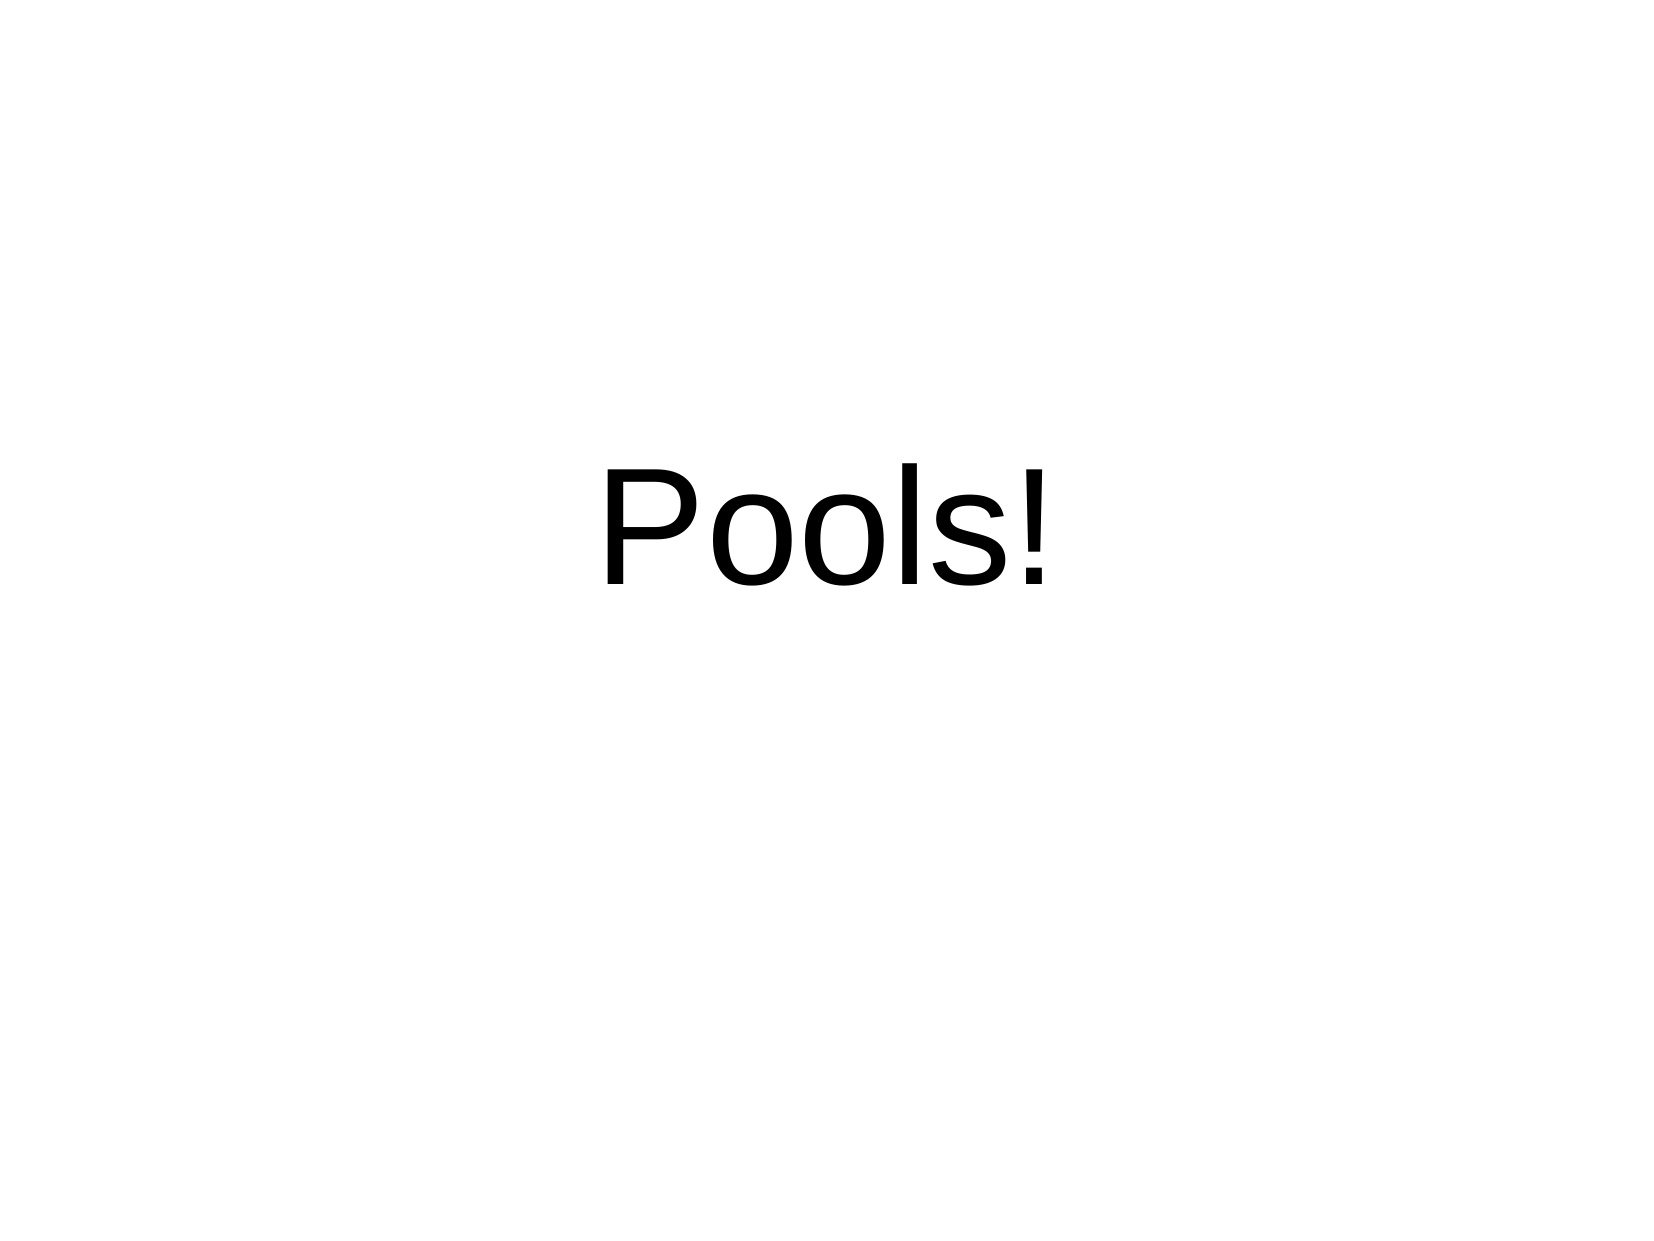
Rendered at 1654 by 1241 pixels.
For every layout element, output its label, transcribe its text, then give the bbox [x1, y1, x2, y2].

text_box Pools! [144, 426, 1510, 628]
